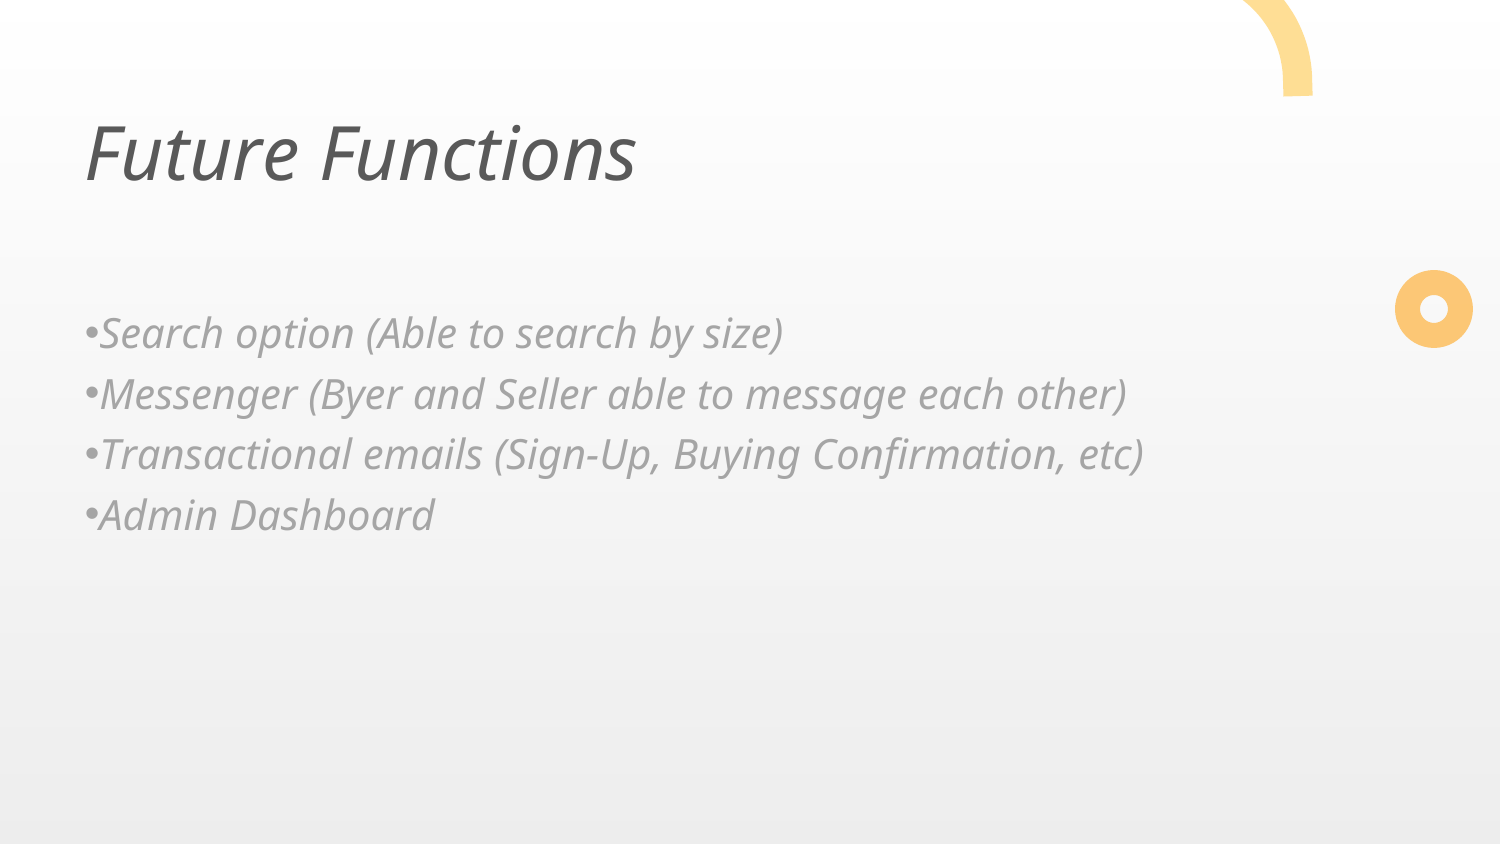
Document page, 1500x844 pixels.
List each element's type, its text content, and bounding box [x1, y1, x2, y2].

text_box Future Functions [69, 98, 1181, 280]
text_box Search option (Able to search by size) Messenger (Byer and Seller able to message each other) Transactional emails (Sign-Up, Buying Confirmation, etc) Admin Dashboard [69, 291, 1181, 767]
